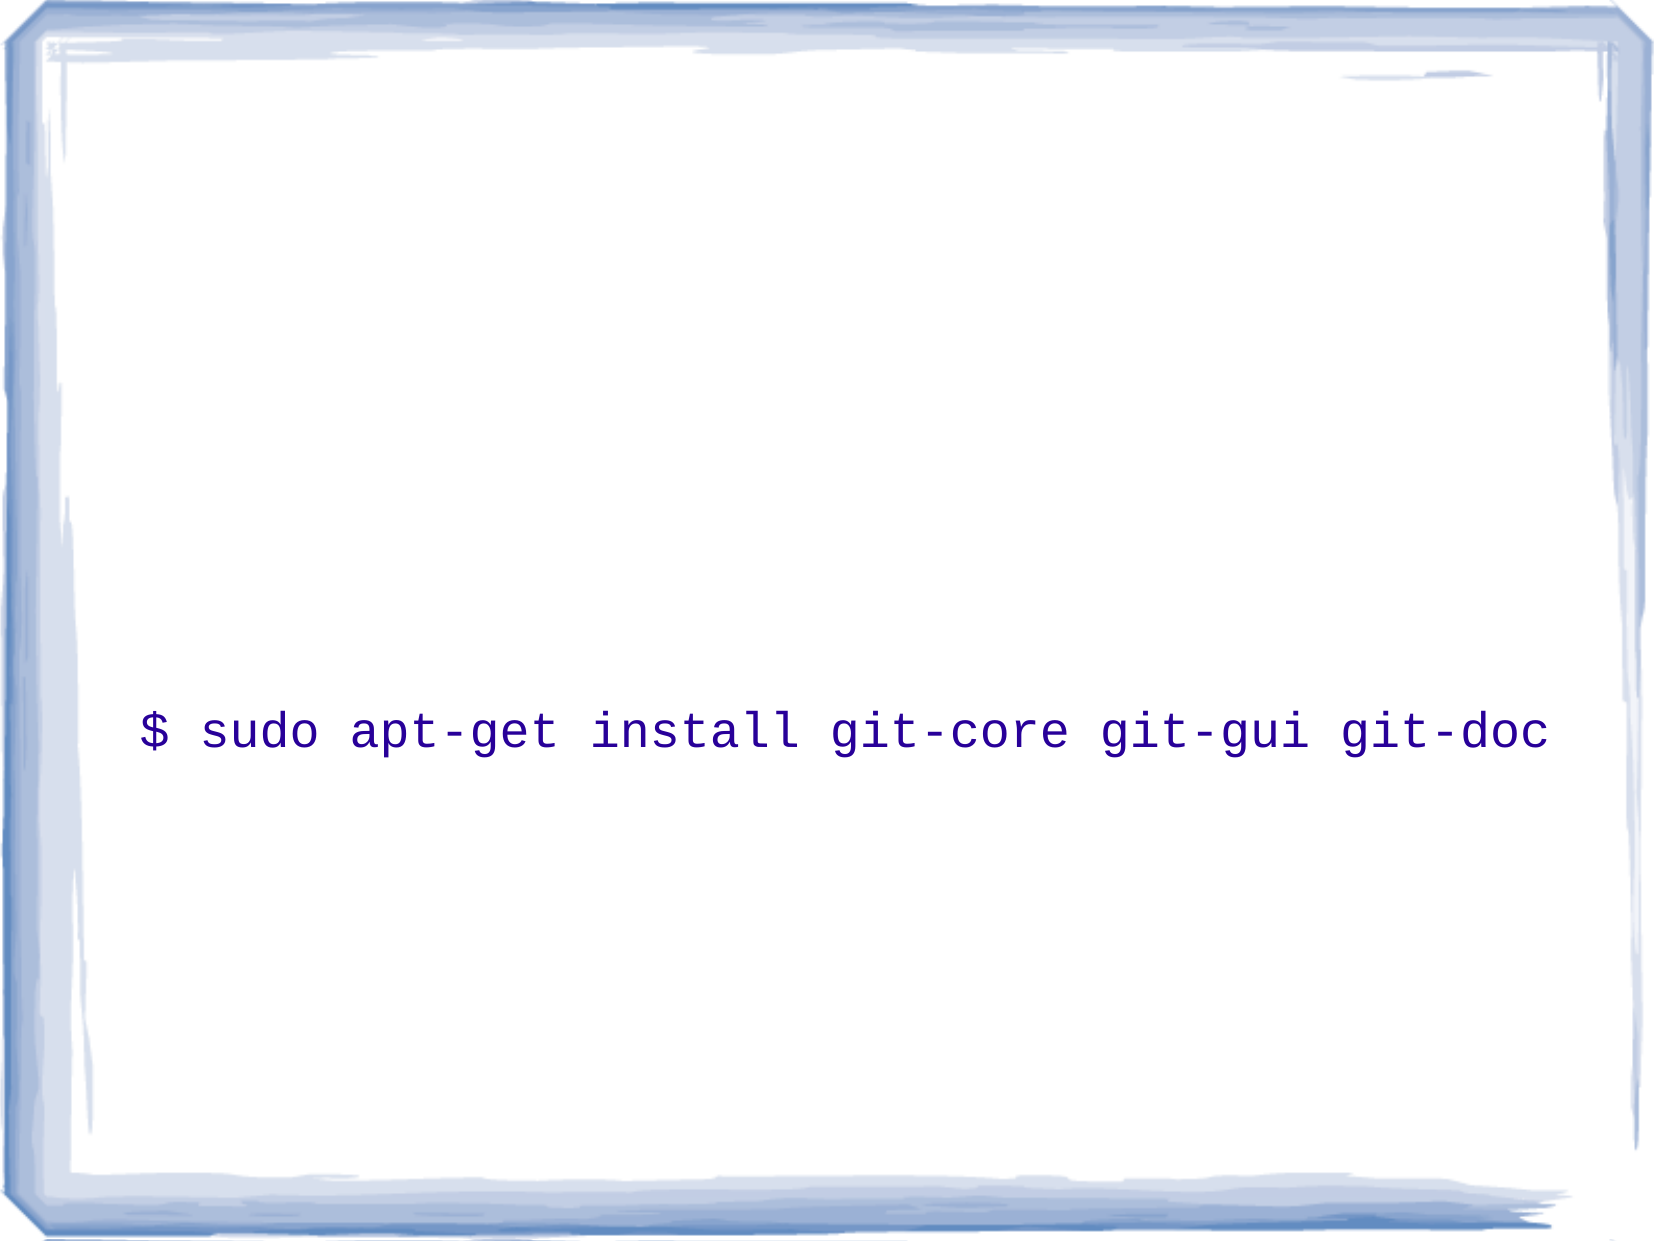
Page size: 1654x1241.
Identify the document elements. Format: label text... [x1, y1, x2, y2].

subtitle $ sudo apt-get install git-core git-gui git-doc [118, 332, 1571, 1136]
picture [0, 0, 1654, 1241]
